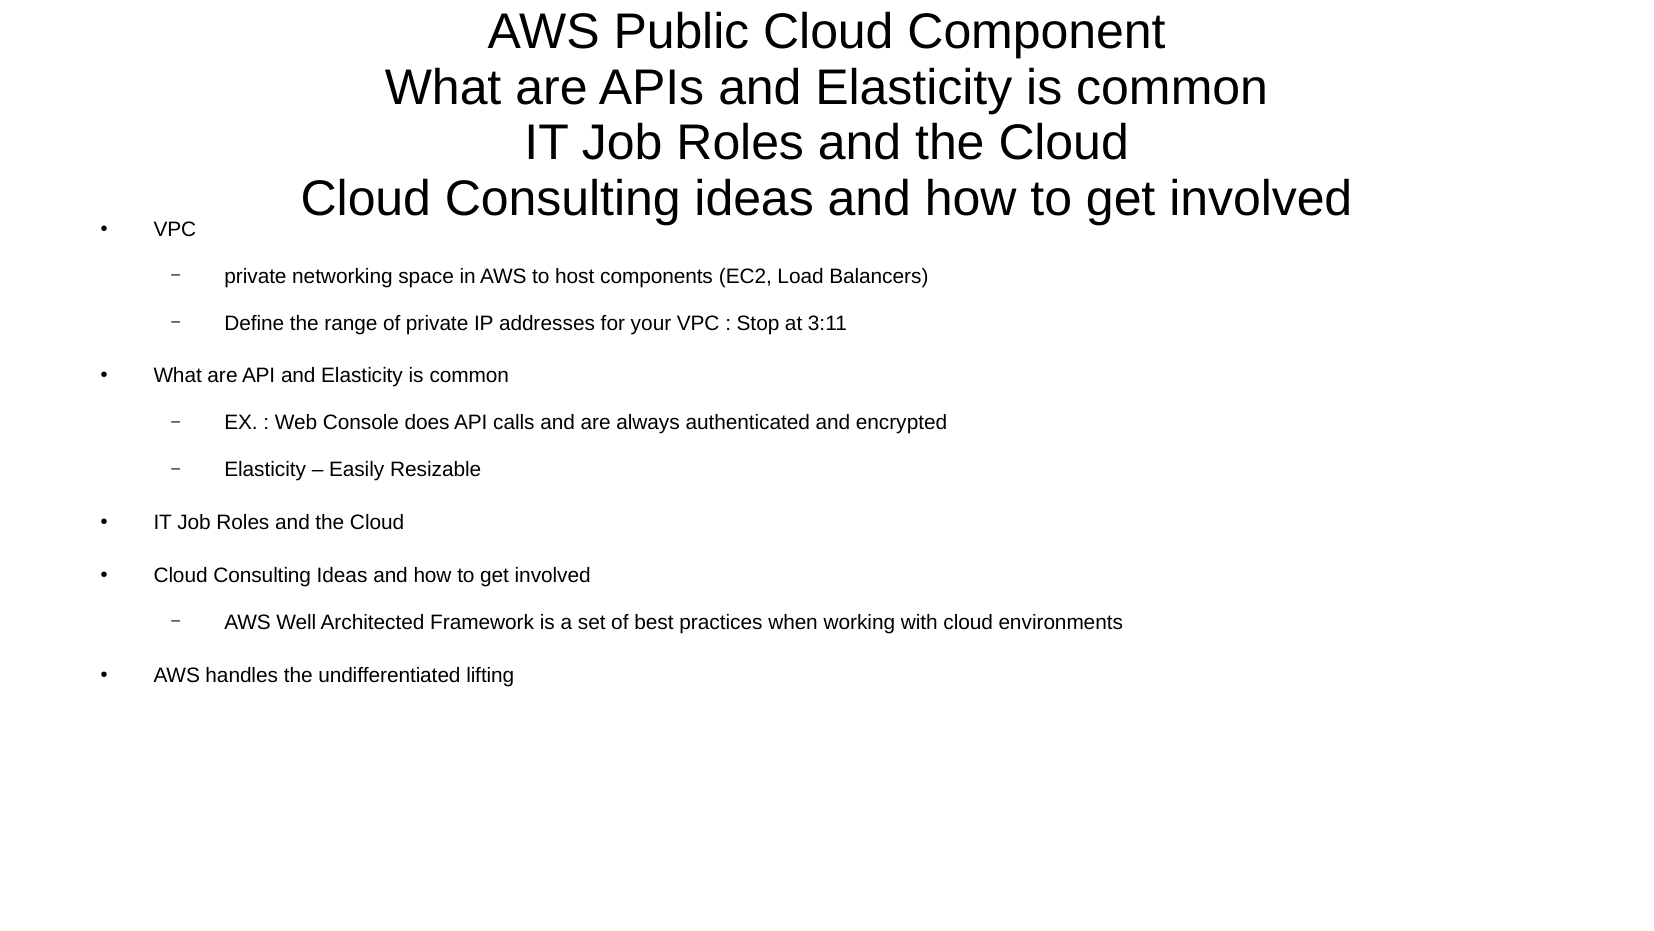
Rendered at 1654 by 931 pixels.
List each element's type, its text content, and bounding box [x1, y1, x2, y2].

title AWS Public Cloud Component What are APIs and Elasticity is common IT Job Roles and the Cloud Cloud Consulting ideas and how to get involved [82, 3, 1571, 217]
list VPC private networking space in AWS to host components (EC2, Load Balancers) Define the range of private IP addresses for your VPC : Stop at 3:11 What are API and Elasticity is common EX. : Web Console does API calls and are always authenticated and encrypted Elasticity – Easily Resizable IT Job Roles and the Cloud Cloud Consulting Ideas and how to get involved AWS Well Architected Framework is a set of best practices when working with cloud environments AWS handles the undifferentiated lifting [82, 217, 1571, 901]
